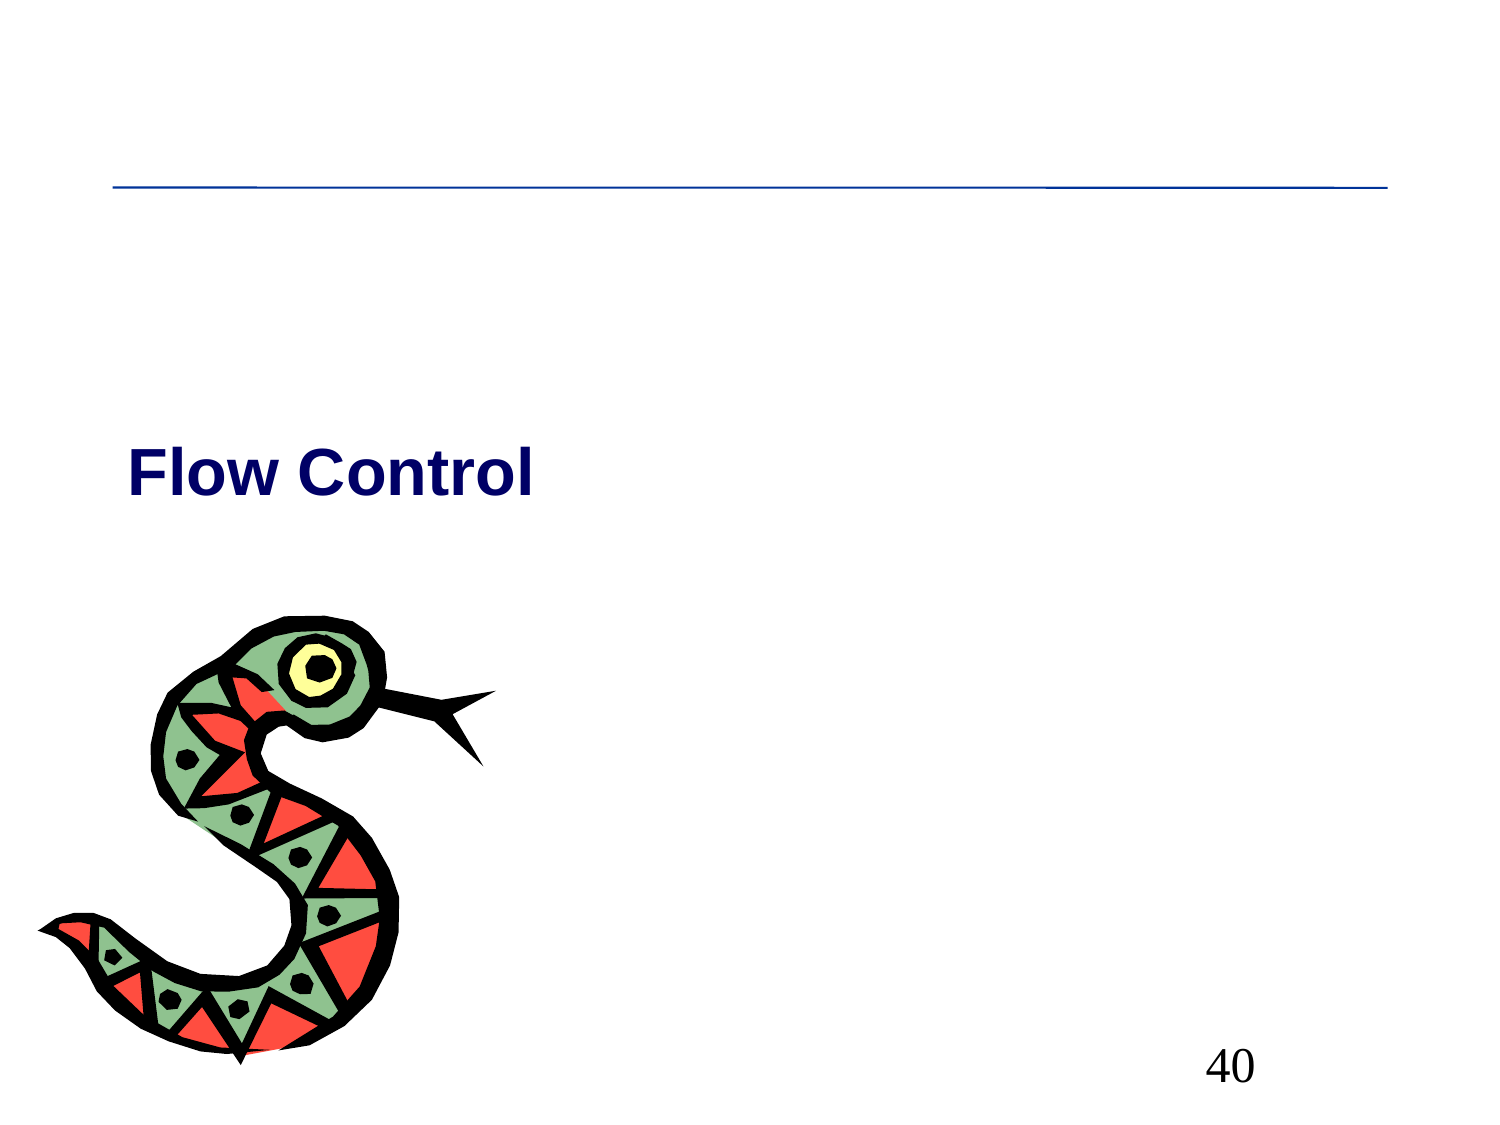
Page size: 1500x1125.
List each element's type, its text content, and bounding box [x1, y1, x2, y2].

picture [37, 614, 501, 1070]
title Flow Control [112, 421, 1388, 517]
text_box <number> [1074, 994, 1387, 1125]
